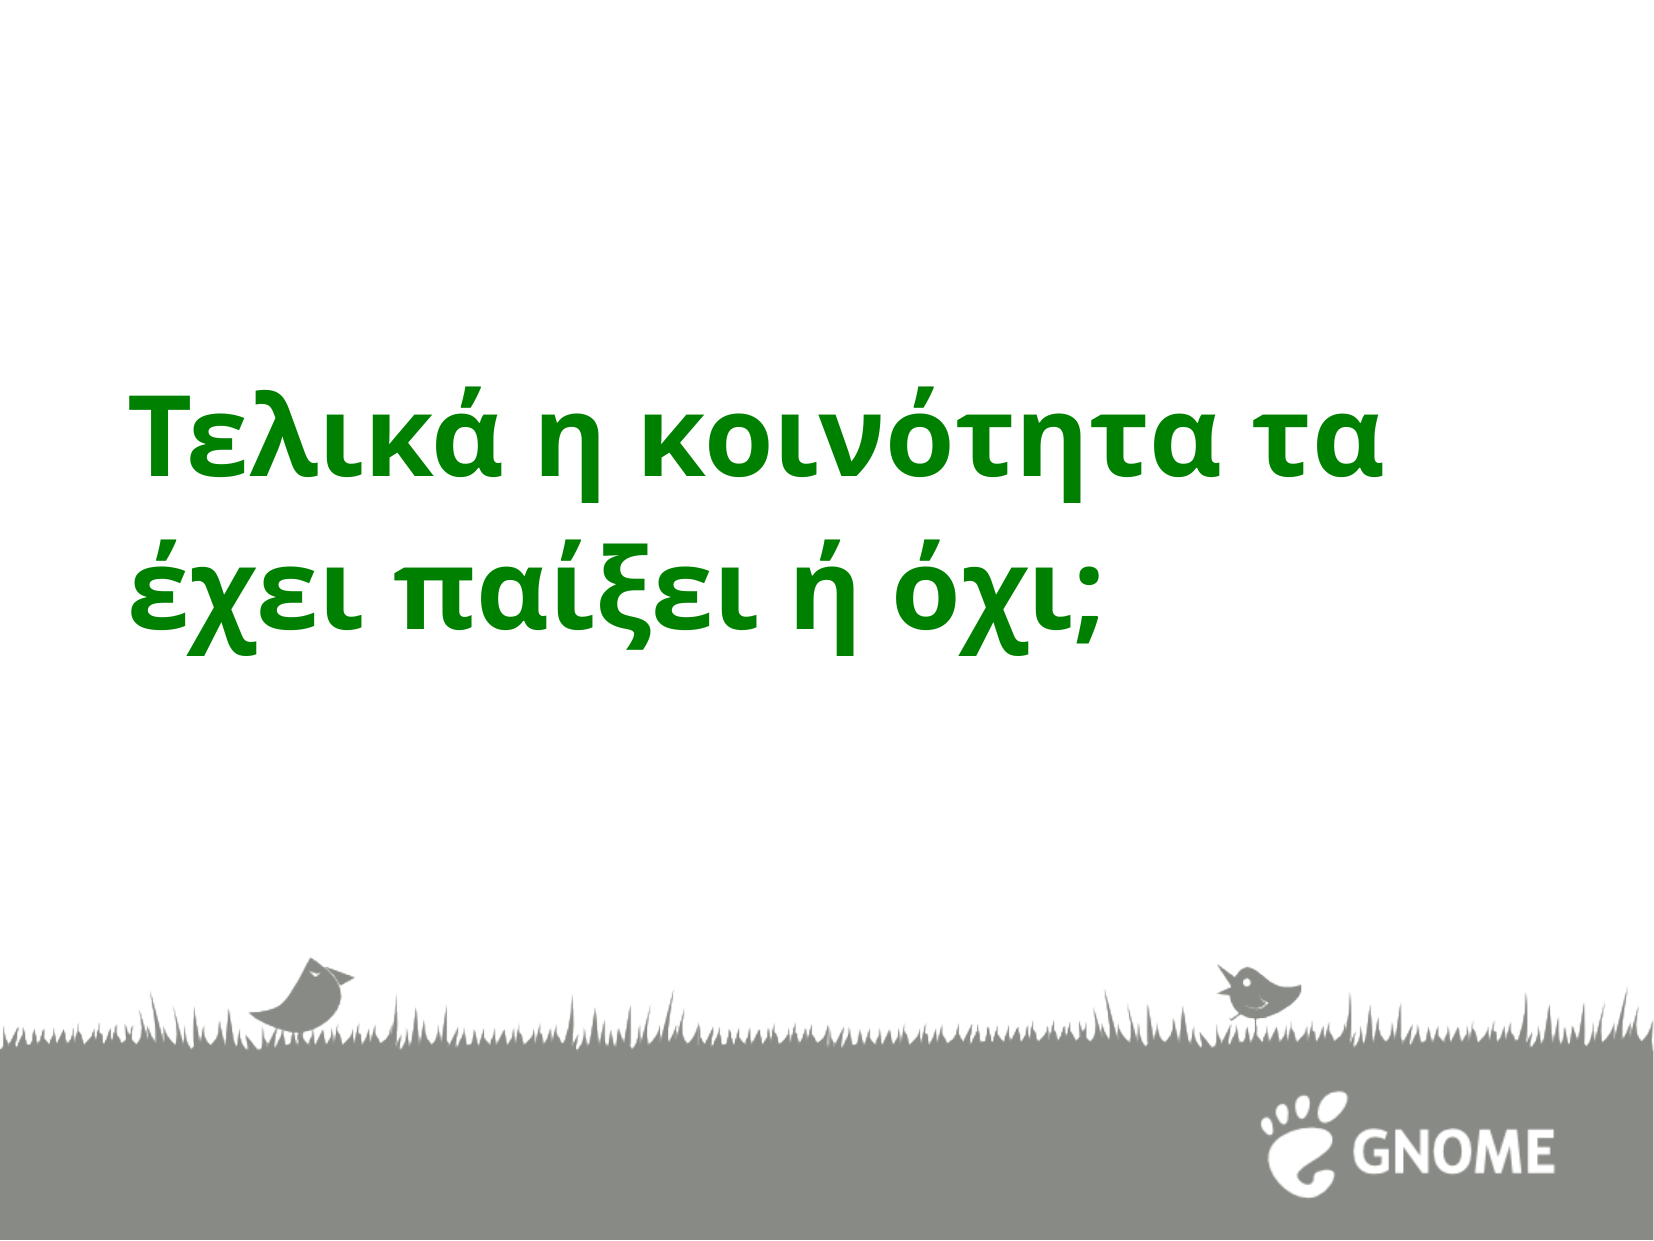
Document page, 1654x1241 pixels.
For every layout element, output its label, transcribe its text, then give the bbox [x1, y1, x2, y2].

picture [0, 0, 1654, 1241]
text_box Τελικά η κοινότητα τα έχει παίξει ή όχι; [112, 348, 1538, 666]
